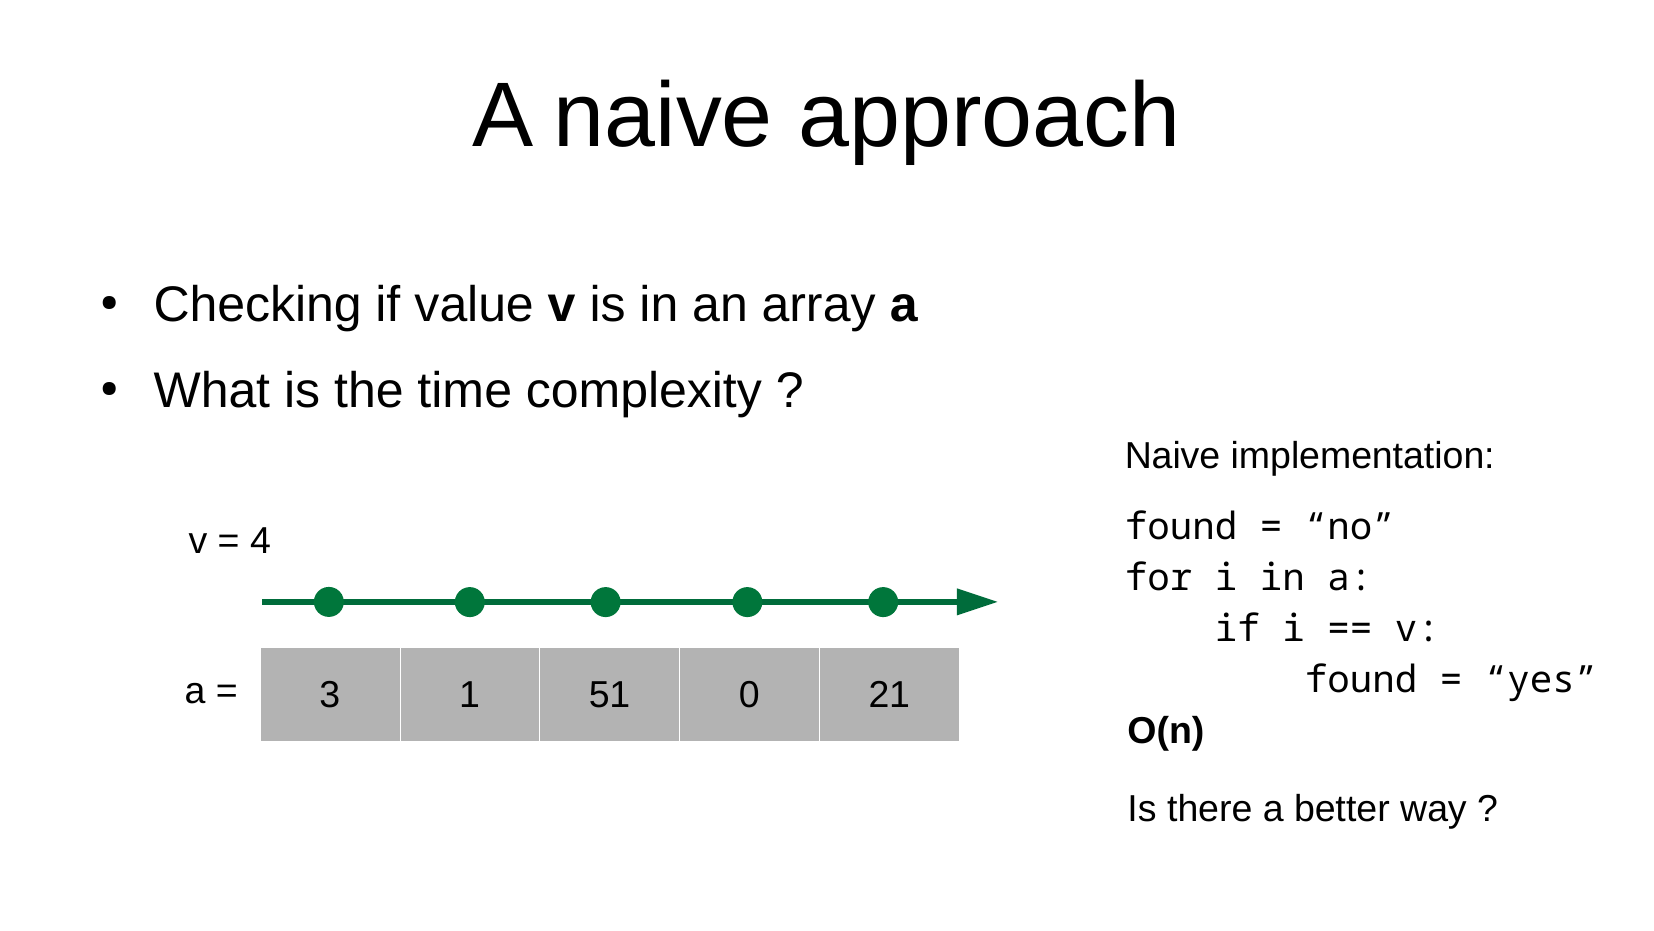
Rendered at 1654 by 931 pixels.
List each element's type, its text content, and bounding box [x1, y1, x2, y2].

table_header 51 [540, 648, 679, 741]
text_box [590, 587, 621, 618]
text_box Naive implementation: [1110, 427, 1516, 492]
table_header 21 [820, 648, 959, 741]
list Checking if value v is in an array a What is the time complexity ? [82, 276, 1571, 817]
text_box [313, 586, 344, 617]
text_box [732, 587, 763, 618]
text_box v = 4 [173, 511, 294, 572]
table_header 0 [680, 648, 819, 741]
title A naive approach [82, 37, 1571, 193]
text_box Is there a better way ? [1112, 780, 1518, 879]
text_box found = “no” for i in a: if i == v: found = “yes” [1110, 492, 1621, 725]
text_box O(n) [1112, 725, 1233, 777]
table_header 1 [401, 648, 539, 741]
text_box [454, 587, 485, 618]
text_box [868, 587, 899, 618]
text_box a = [169, 661, 290, 722]
table_header 3 [261, 648, 400, 741]
